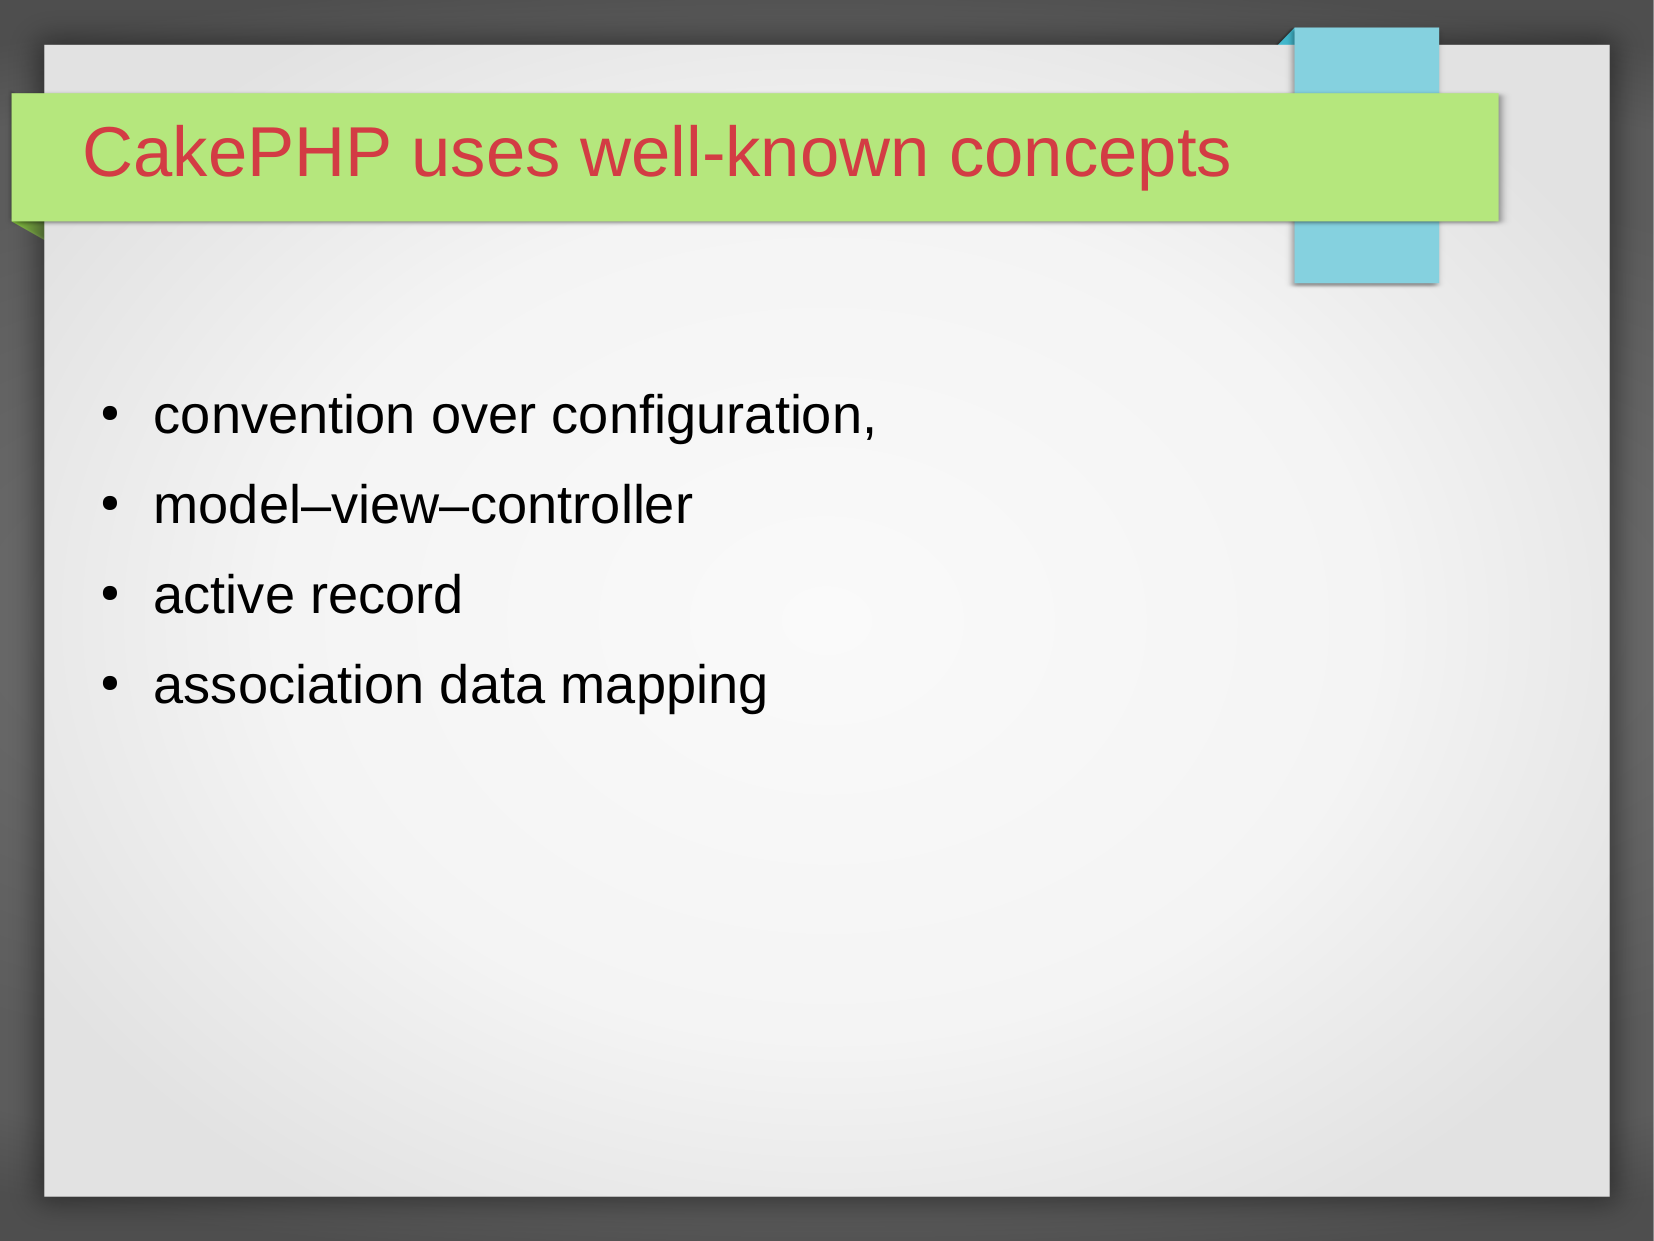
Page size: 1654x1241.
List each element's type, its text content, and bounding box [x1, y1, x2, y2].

picture [0, 0, 1654, 1241]
list convention over configuration, model–view–controller active record association data mapping [82, 384, 1571, 1104]
title CakePHP uses well-known concepts [82, 47, 1571, 256]
